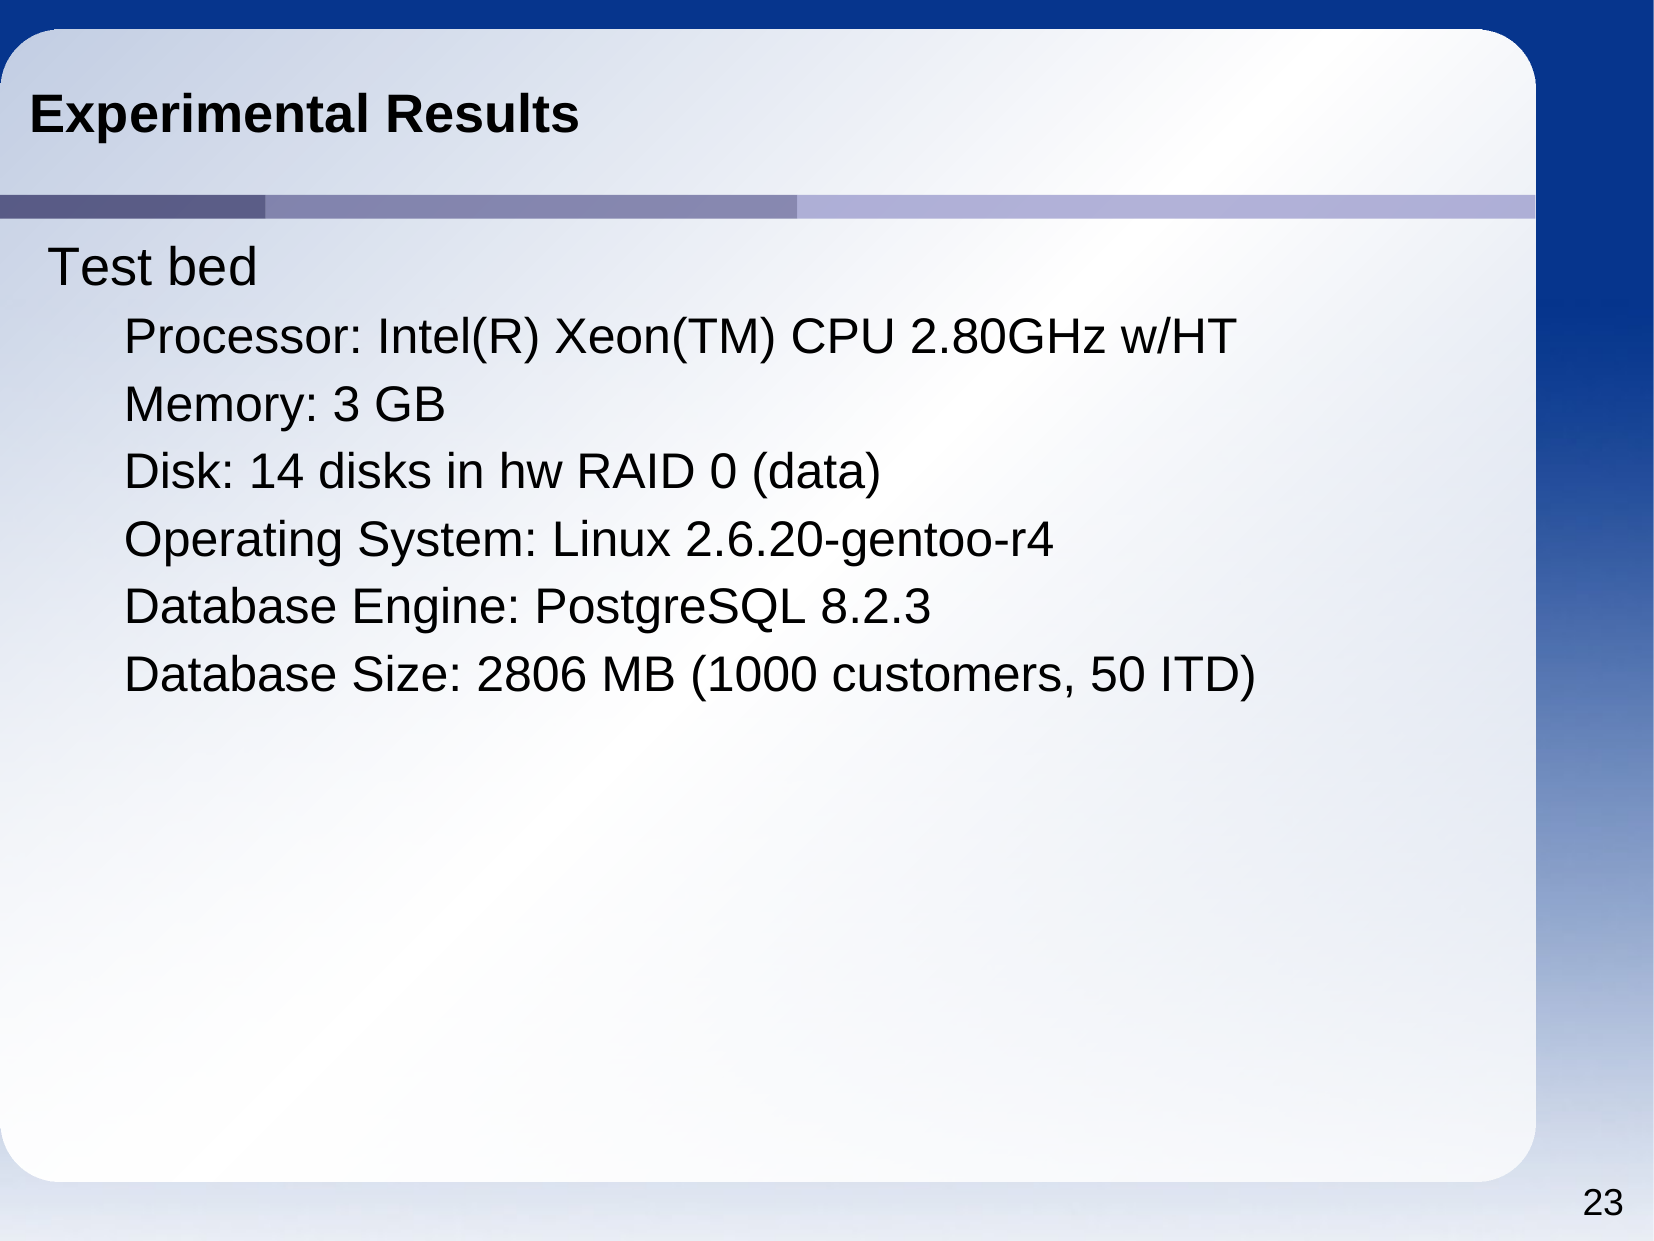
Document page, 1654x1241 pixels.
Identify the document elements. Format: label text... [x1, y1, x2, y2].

list Test bed Processor: Intel(R) Xeon(TM) CPU 2.80GHz w/HT Memory: 3 GB Disk: 14 disks in hw RAID 0 (data) Operating System: Linux 2.6.20-gentoo-r4 Database Engine: PostgreSQL 8.2.3 Database Size: 2806 MB (1000 customers, 50 ITD) [29, 236, 1506, 1152]
title Experimental Results [29, 49, 1506, 178]
picture [0, 0, 1654, 1241]
